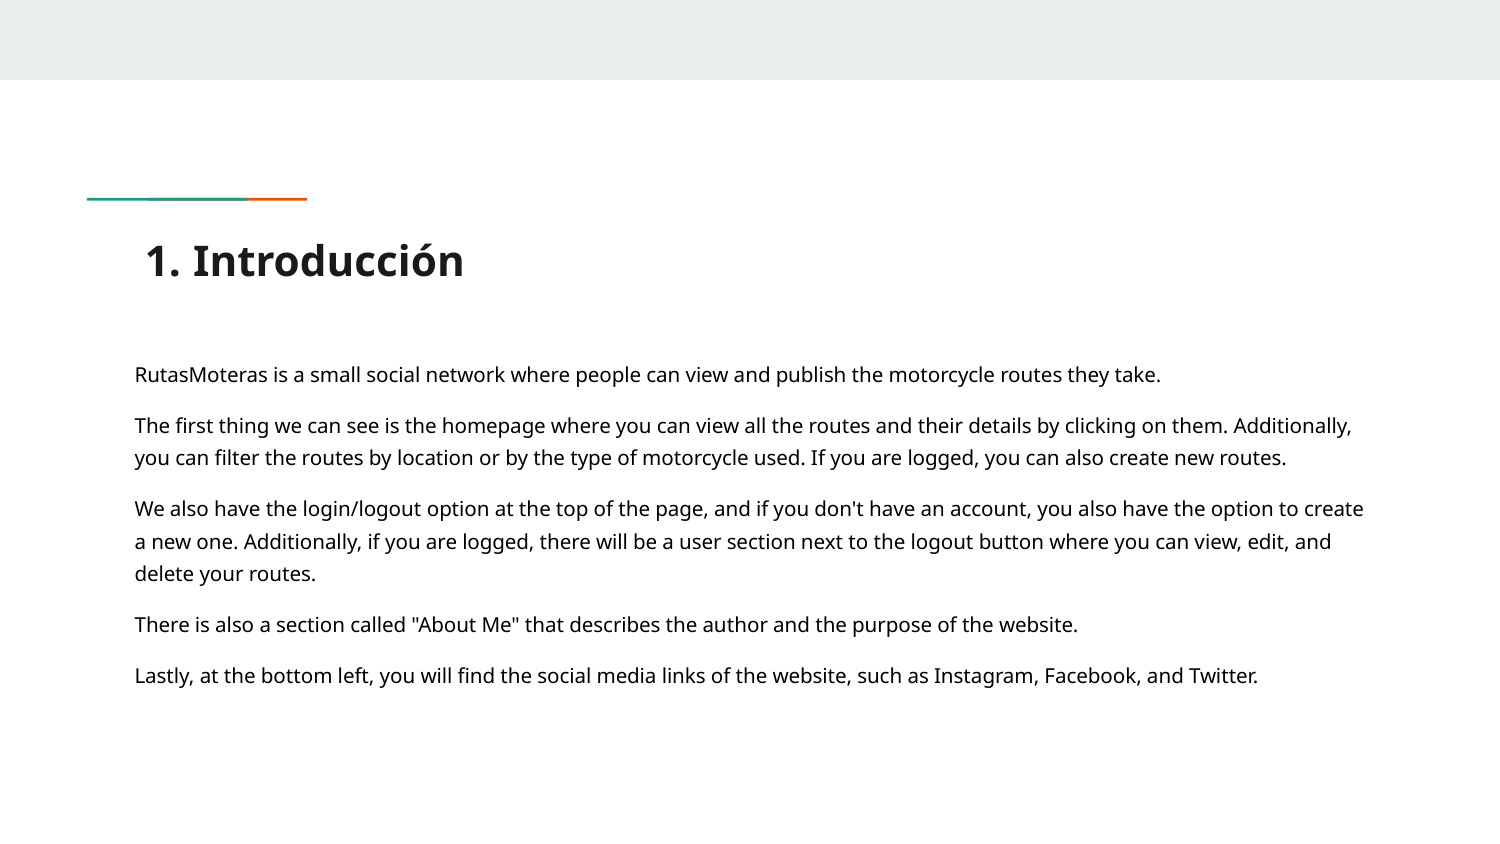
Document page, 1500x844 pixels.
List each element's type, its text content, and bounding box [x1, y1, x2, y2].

title Introducción [119, 216, 1381, 305]
list RutasMoteras is a small social network where people can view and publish the motorcycle routes they take. The first thing we can see is the homepage where you can view all the routes and their details by clicking on them. Additionally, you can filter the routes by location or by the type of motorcycle used. If you are logged, you can also create new routes. We also have the login/logout option at the top of the page, and if you don't have an account, you also have the option to create a new one. Additionally, if you are logged, there will be a user section next to the logout button where you can view, edit, and delete your routes. There is also a section called "About Me" that describes the author and the purpose of the website. Lastly, at the bottom left, you will find the social media links of the website, such as Instagram, Facebook, and Twitter. [119, 341, 1381, 712]
